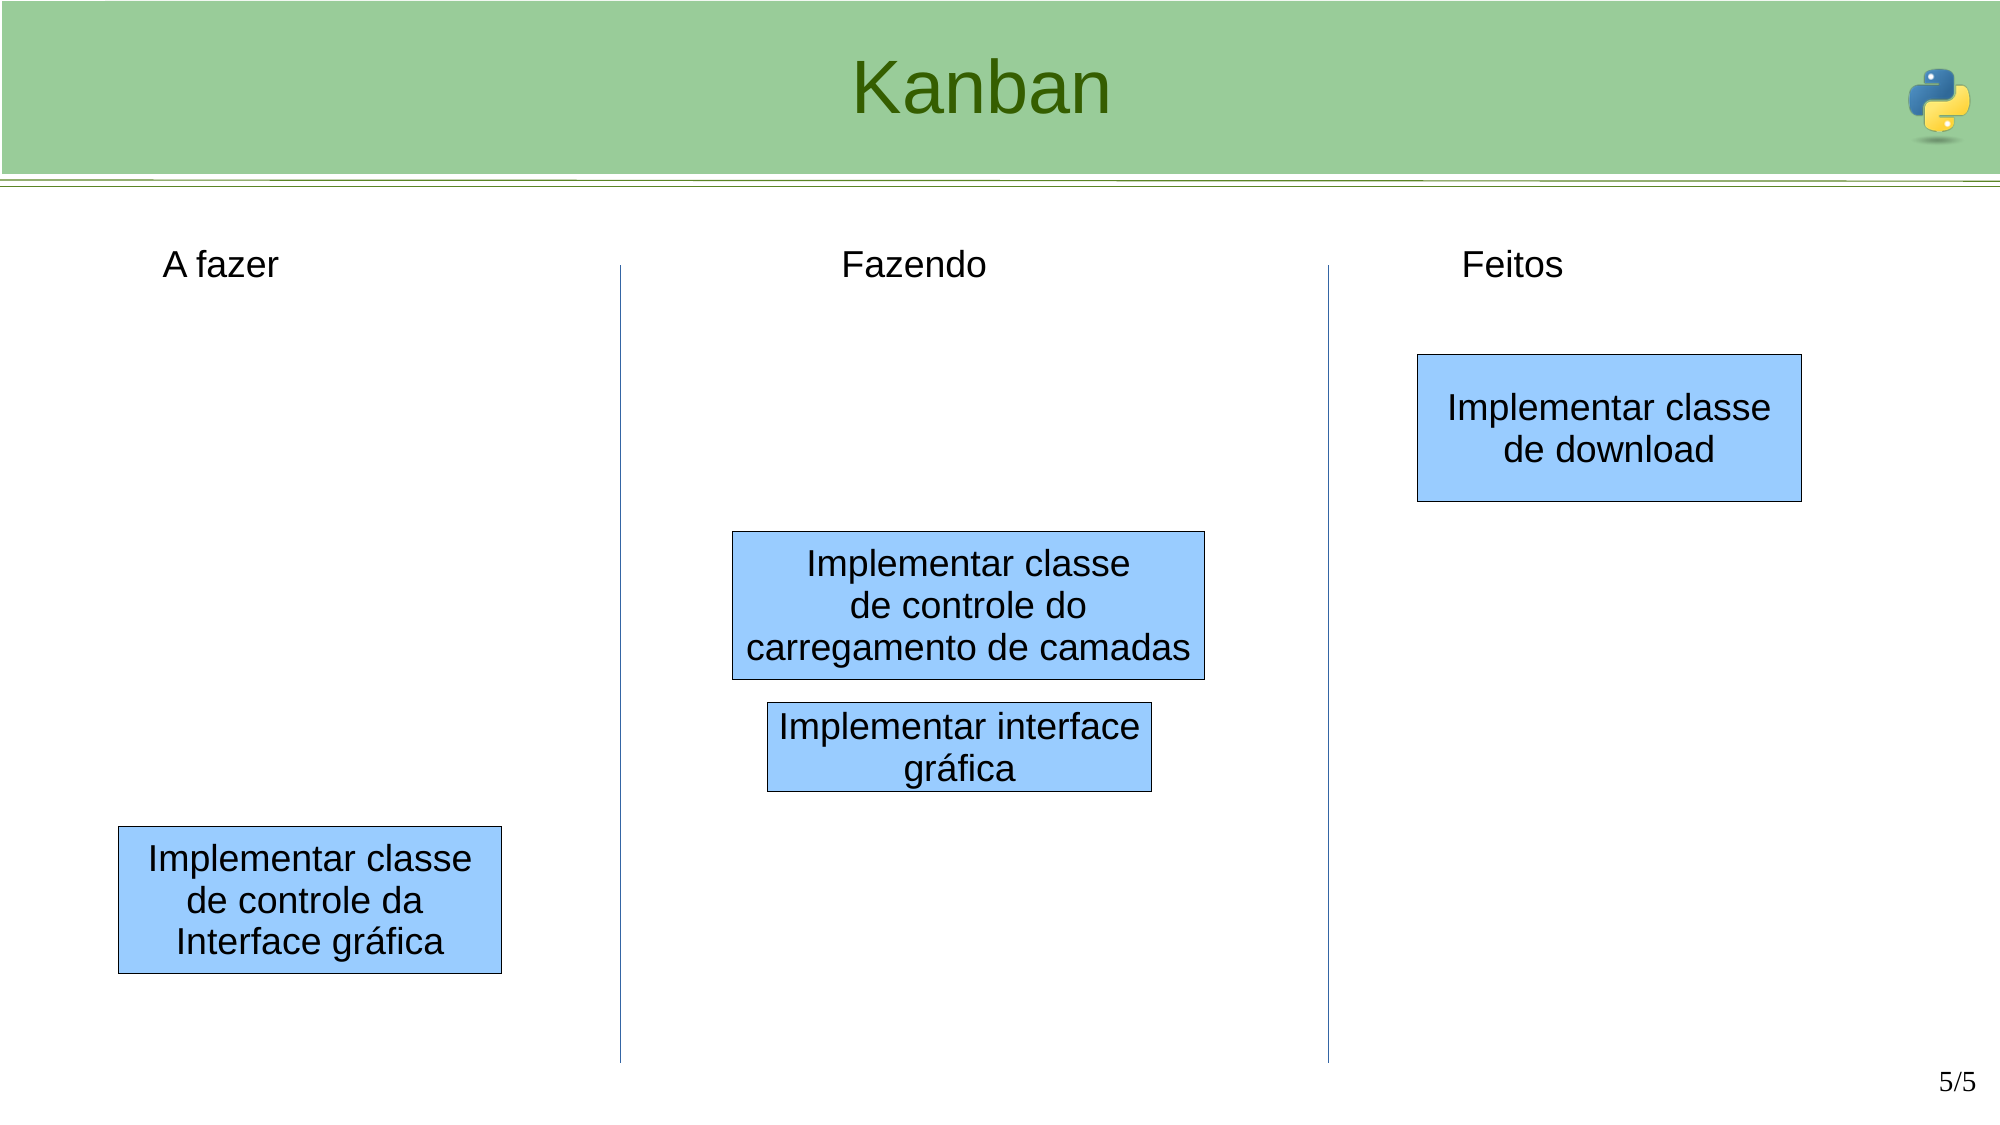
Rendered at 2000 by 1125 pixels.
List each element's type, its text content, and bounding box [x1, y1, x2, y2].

text_box Implementar classe de controle do carregamento de camadas [732, 531, 1205, 680]
text_box Implementar classe de controle da Interface gráfica [118, 826, 502, 974]
text_box Feitos [1446, 236, 1713, 296]
text_box Implementar interface gráfica [767, 702, 1152, 792]
picture [1901, 59, 1979, 148]
text_box A fazer [147, 236, 414, 296]
title Kanban [105, 0, 1861, 174]
text_box Implementar classe de download [1417, 354, 1802, 502]
text_box Fazendo [826, 236, 1093, 296]
